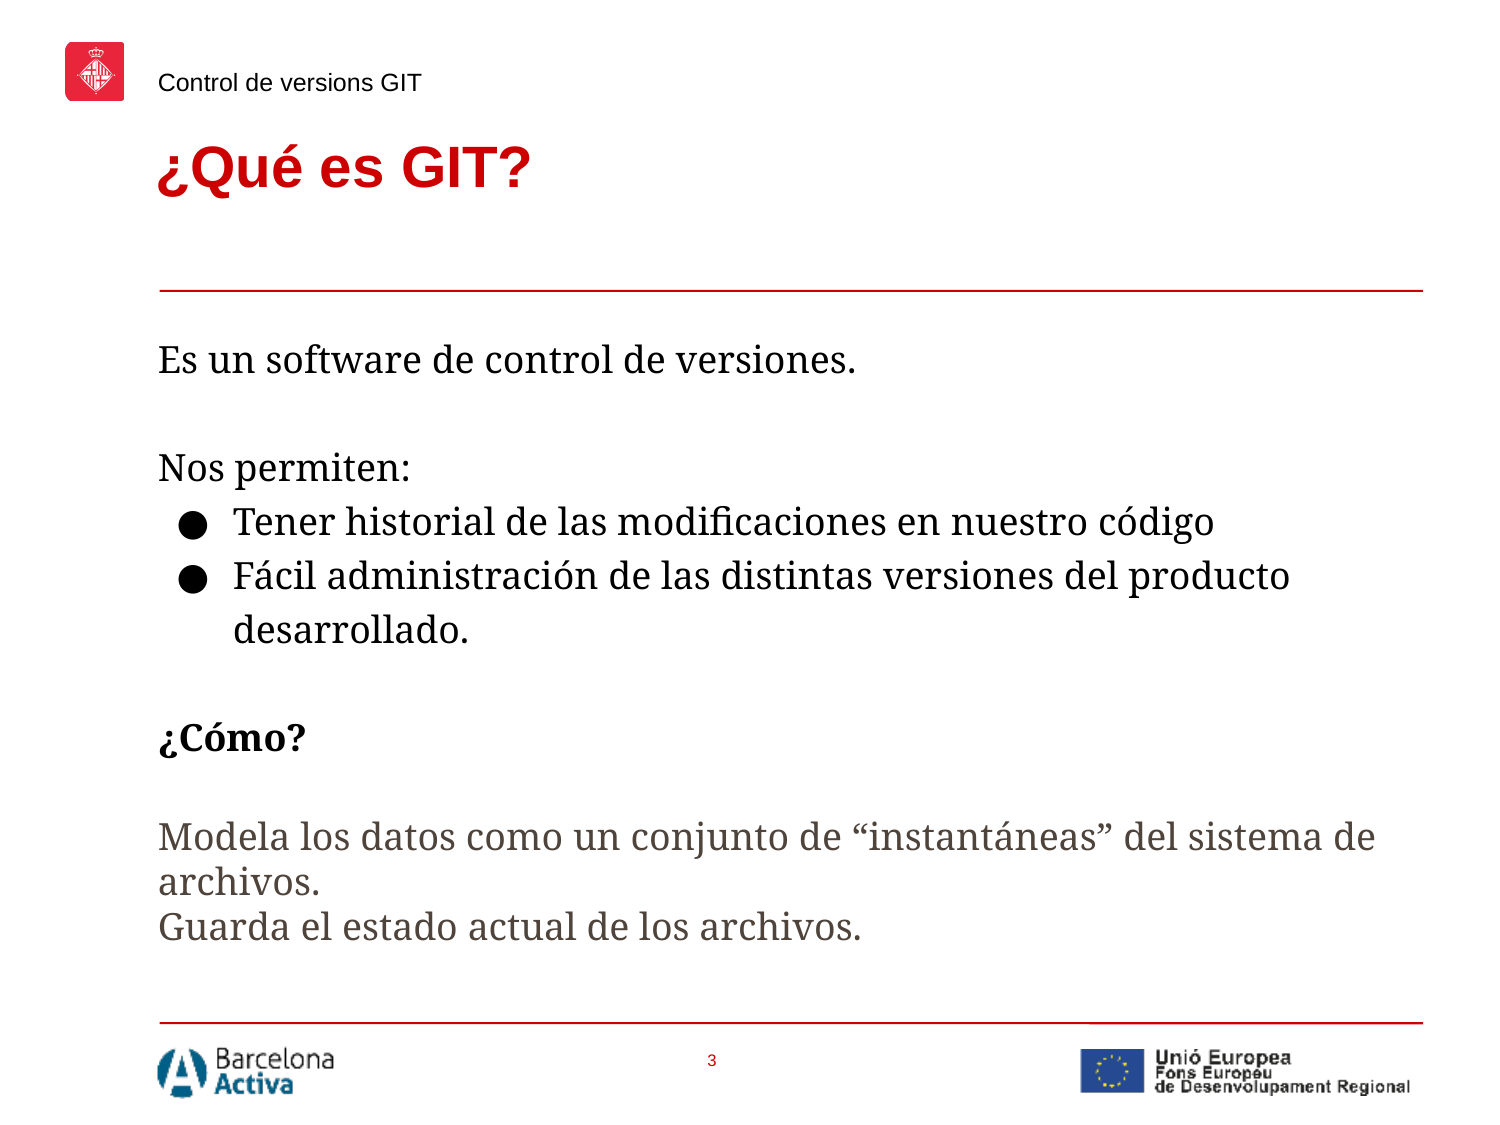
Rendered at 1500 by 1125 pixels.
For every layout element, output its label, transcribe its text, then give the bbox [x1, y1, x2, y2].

picture [1080, 1049, 1411, 1096]
text_box Control de versions GIT [142, 58, 537, 104]
slide_number <number> [536, 1042, 887, 1103]
picture [65, 42, 124, 101]
text_box ¿Qué es GIT? [140, 121, 1416, 268]
picture [147, 1034, 343, 1110]
text_box Es un software de control de versiones. Nos permiten: Tener historial de las modificaciones en nuestro código Fácil administración de las distintas versiones del producto desarrollado. ¿Cómo? Modela los datos como un conjunto de “instantáneas” del sistema de archivos. Guarda el estado actual de los archivos. [142, 319, 1398, 588]
